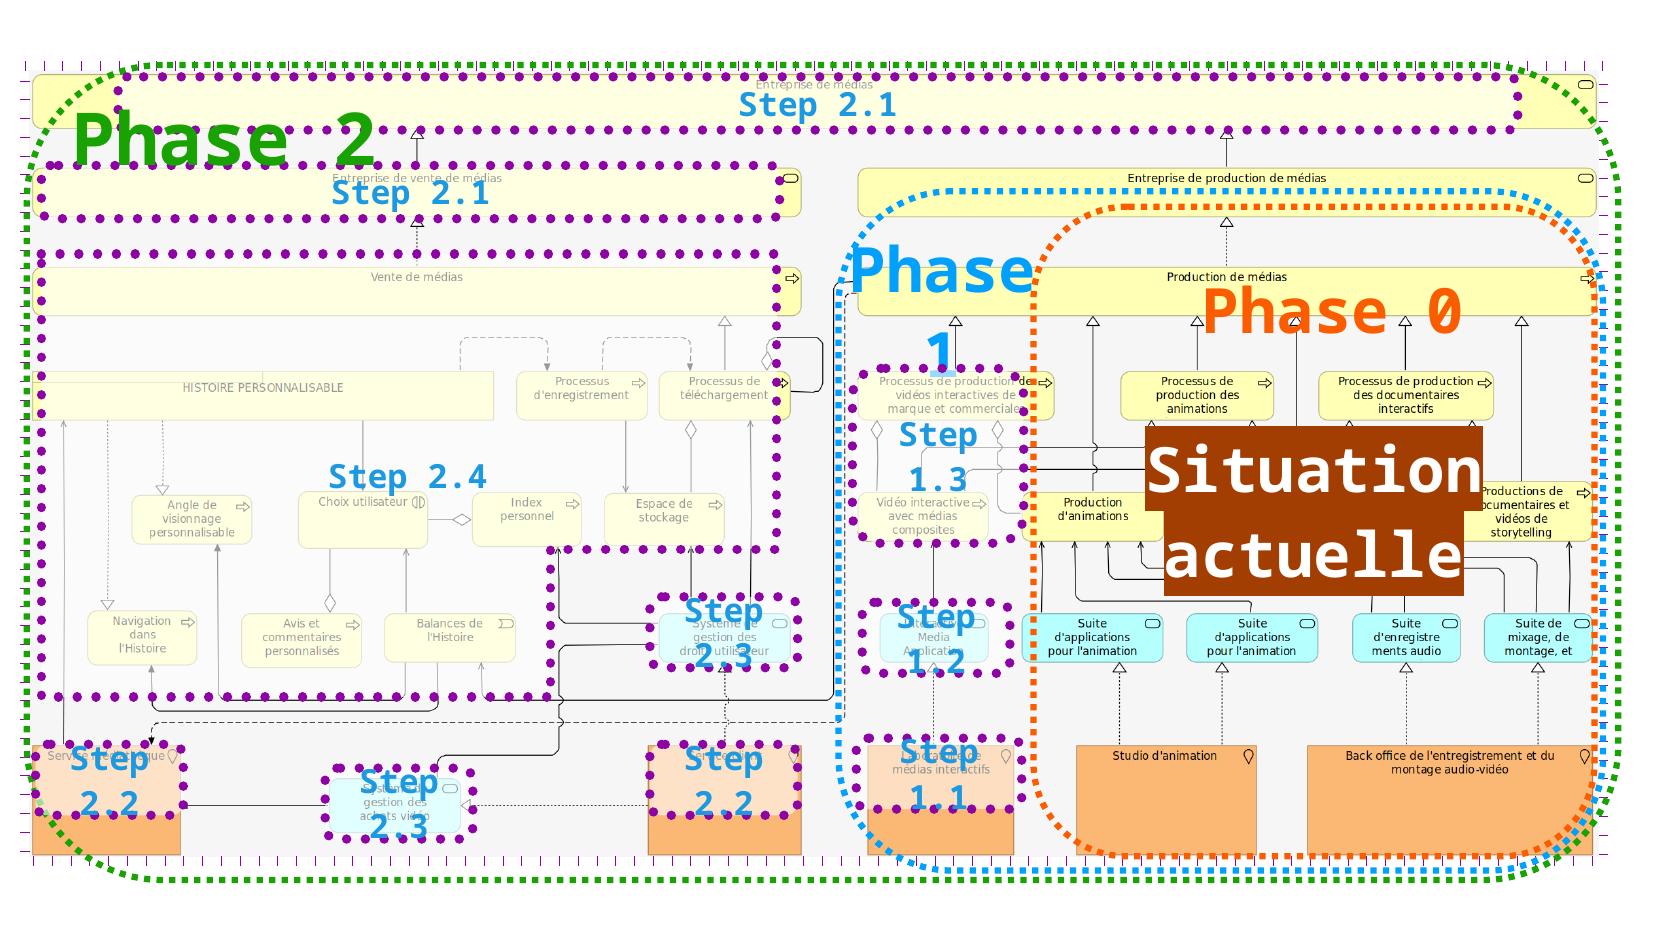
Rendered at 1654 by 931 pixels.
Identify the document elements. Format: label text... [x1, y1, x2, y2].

text_box Phase 0 [1120, 259, 1596, 369]
text_box Step 2.3 [649, 596, 798, 668]
text_box Step 2.2 [35, 744, 184, 816]
text_box Step 2.1 [41, 165, 780, 219]
text_box Phase 1 [765, 218, 1120, 398]
text_box Situation actuelle [1033, 418, 1595, 715]
text_box Step 1.2 [862, 602, 1010, 674]
text_box Phase 2 [47, 80, 402, 178]
text_box Step 1.1 [856, 738, 1022, 810]
text_box Step 2.3 [325, 768, 473, 840]
text_box Step 2.2 [649, 744, 798, 816]
text_box Step 2.1 [120, 76, 1518, 131]
text_box Step 1.3 [852, 368, 1024, 544]
picture [29, 70, 1599, 857]
text_box Step 2.4 [38, 253, 777, 697]
